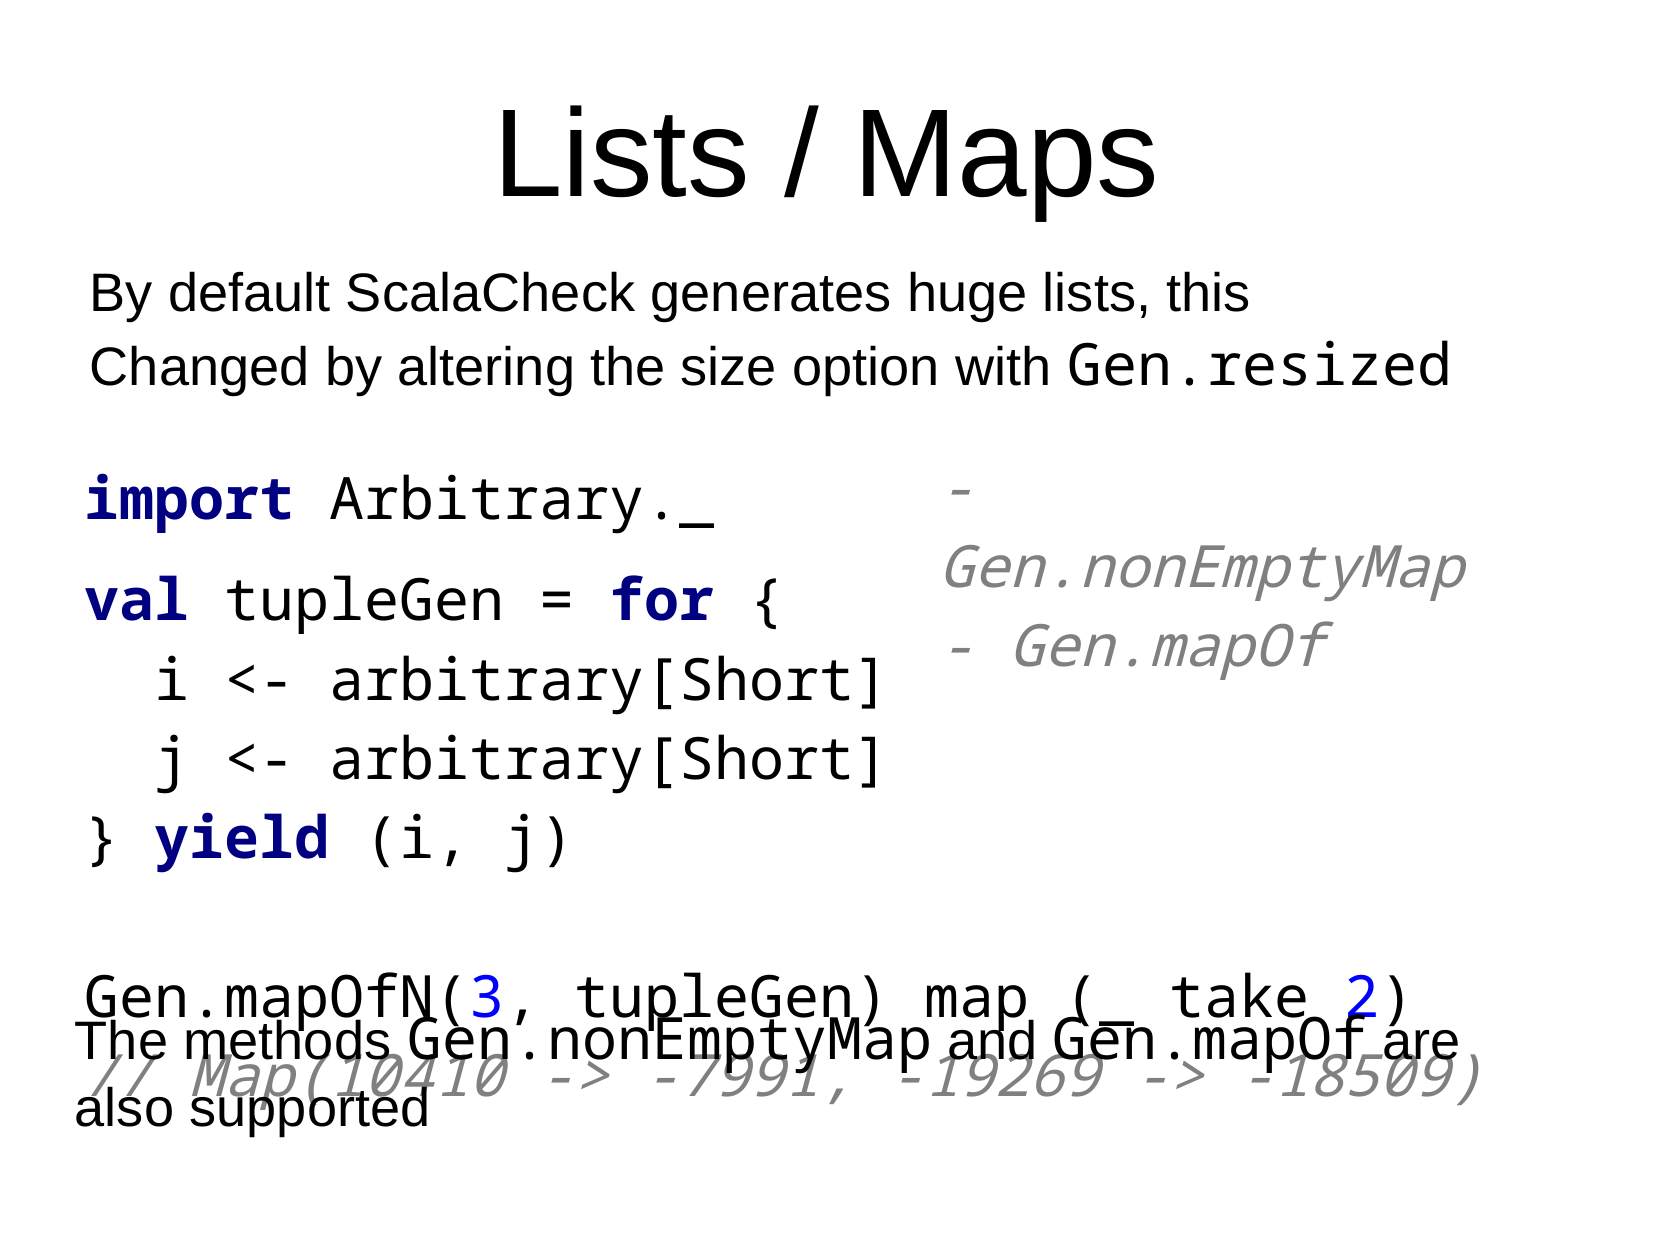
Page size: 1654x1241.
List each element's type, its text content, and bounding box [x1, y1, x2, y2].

text_box import Arbitrary._ val tupleGen = for { i <- arbitrary[Short] j <- arbitrary[Short] } yield (i, j) Gen.mapOfN(3, tupleGen) map (_ take 2) // Map(10410 -> -7991, -19269 -> -18509) [69, 450, 1600, 1011]
text_box - Gen.nonEmptyMap - Gen.mapOf [924, 438, 1531, 571]
text_box By default ScalaCheck generates huge lists, this Changed by altering the size option with Gen.resized [75, 255, 1561, 466]
text_box The methods Gen.nonEmptyMap and Gen.mapOf are also supported [60, 990, 1546, 1201]
title Lists / Maps [82, 49, 1571, 257]
